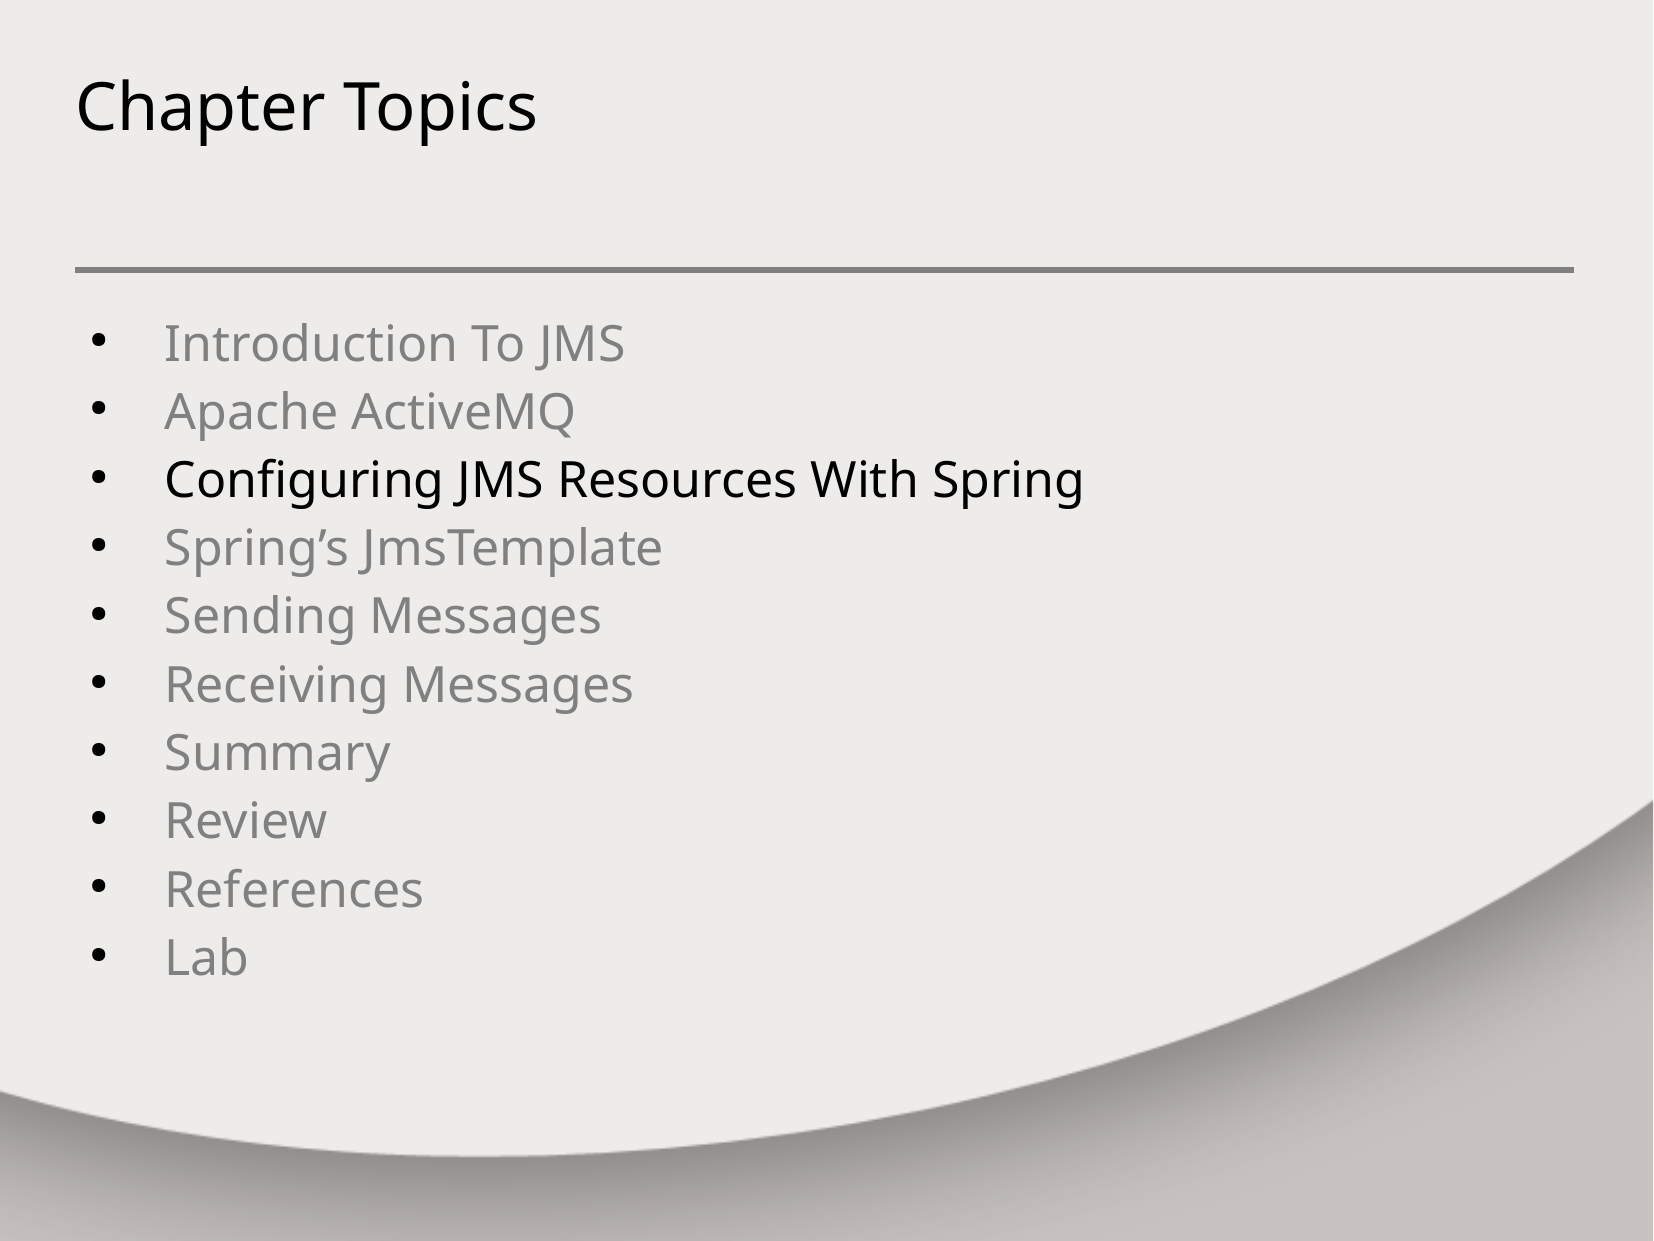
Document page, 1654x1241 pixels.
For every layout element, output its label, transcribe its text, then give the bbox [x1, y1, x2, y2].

title Chapter Topics [74, 75, 1575, 226]
picture [0, 0, 1654, 1241]
text_box Introduction To JMS Apache ActiveMQ Configuring JMS Resources With Spring Spring’s JmsTemplate Sending Messages Receiving Messages Summary Review References Lab [74, 300, 1575, 1163]
